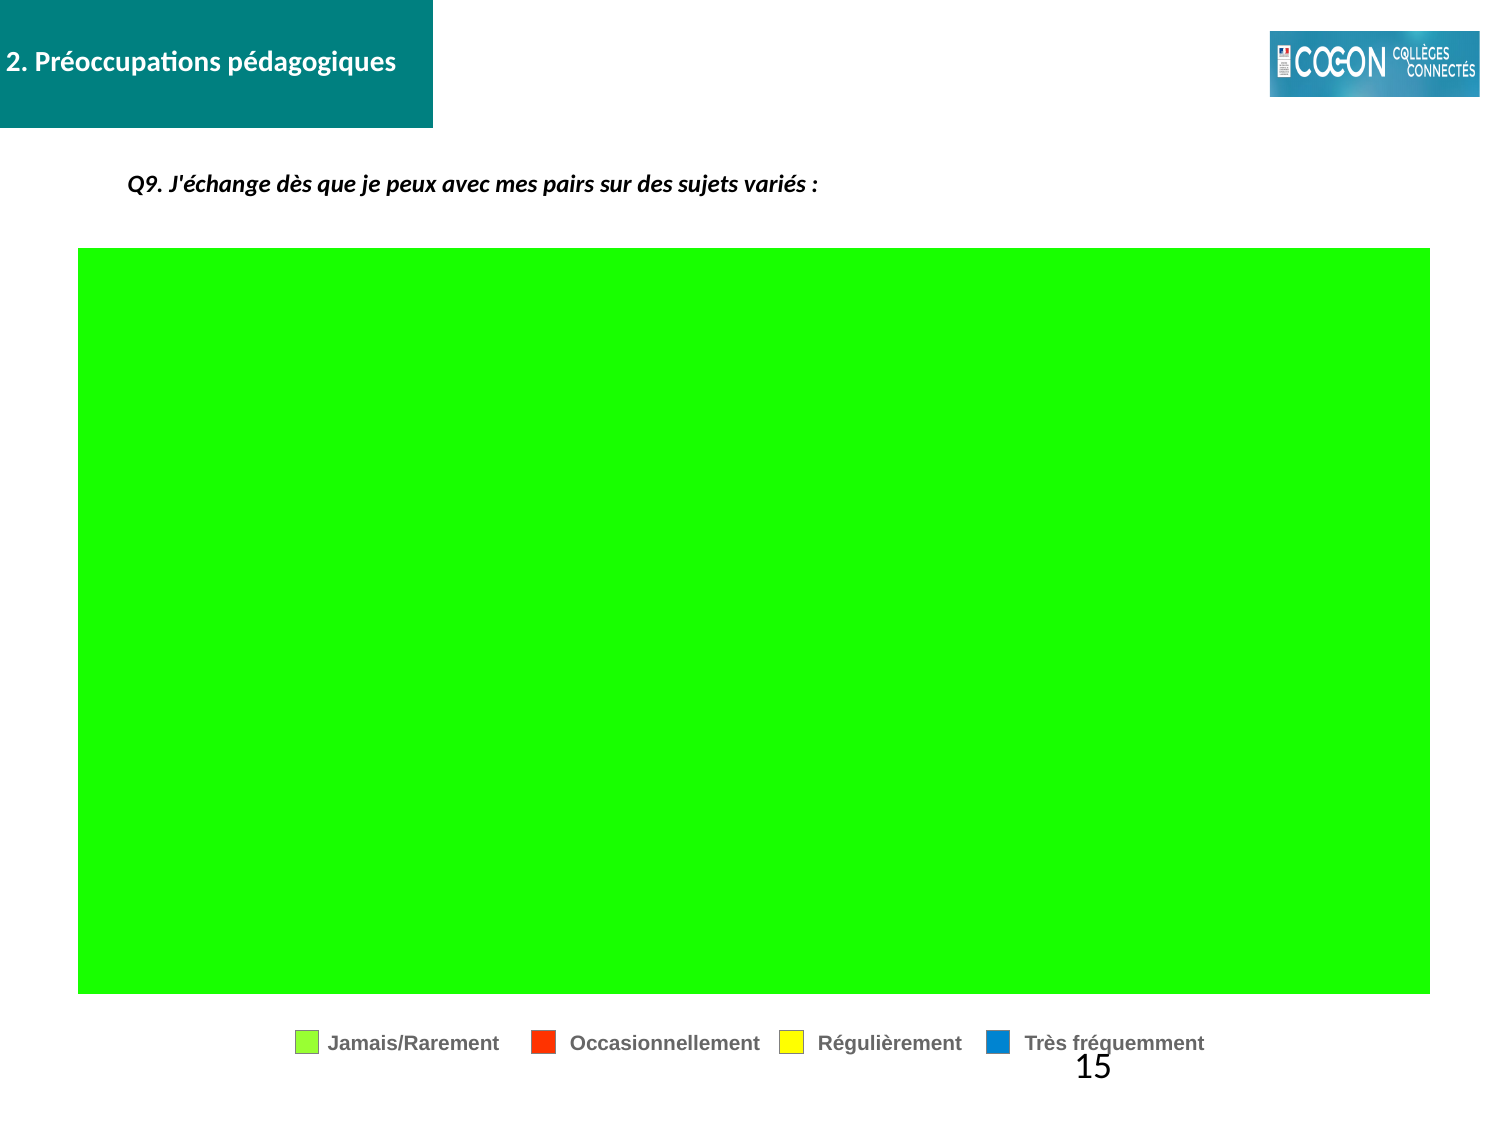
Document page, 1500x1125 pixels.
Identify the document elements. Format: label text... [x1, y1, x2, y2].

text_box Q9. J'échange dès que je peux avec mes pairs sur des sujets variés : [112, 166, 1444, 209]
text_box Régulièrement [803, 1024, 981, 1064]
text_box Jamais/Rarement [312, 1024, 532, 1064]
text_box [986, 1030, 1009, 1054]
text_box Occasionnellement [555, 1024, 792, 1064]
text_box <numéro> [1059, 1042, 1397, 1103]
text_box Très fréquemment [1009, 1024, 1223, 1064]
picture [78, 248, 1430, 994]
text_box [792, 1030, 803, 1054]
text_box [295, 1030, 312, 1054]
text_box 2. Préoccupations pédagogiques [0, 0, 433, 128]
picture [1269, 31, 1480, 97]
text_box [532, 1030, 555, 1054]
